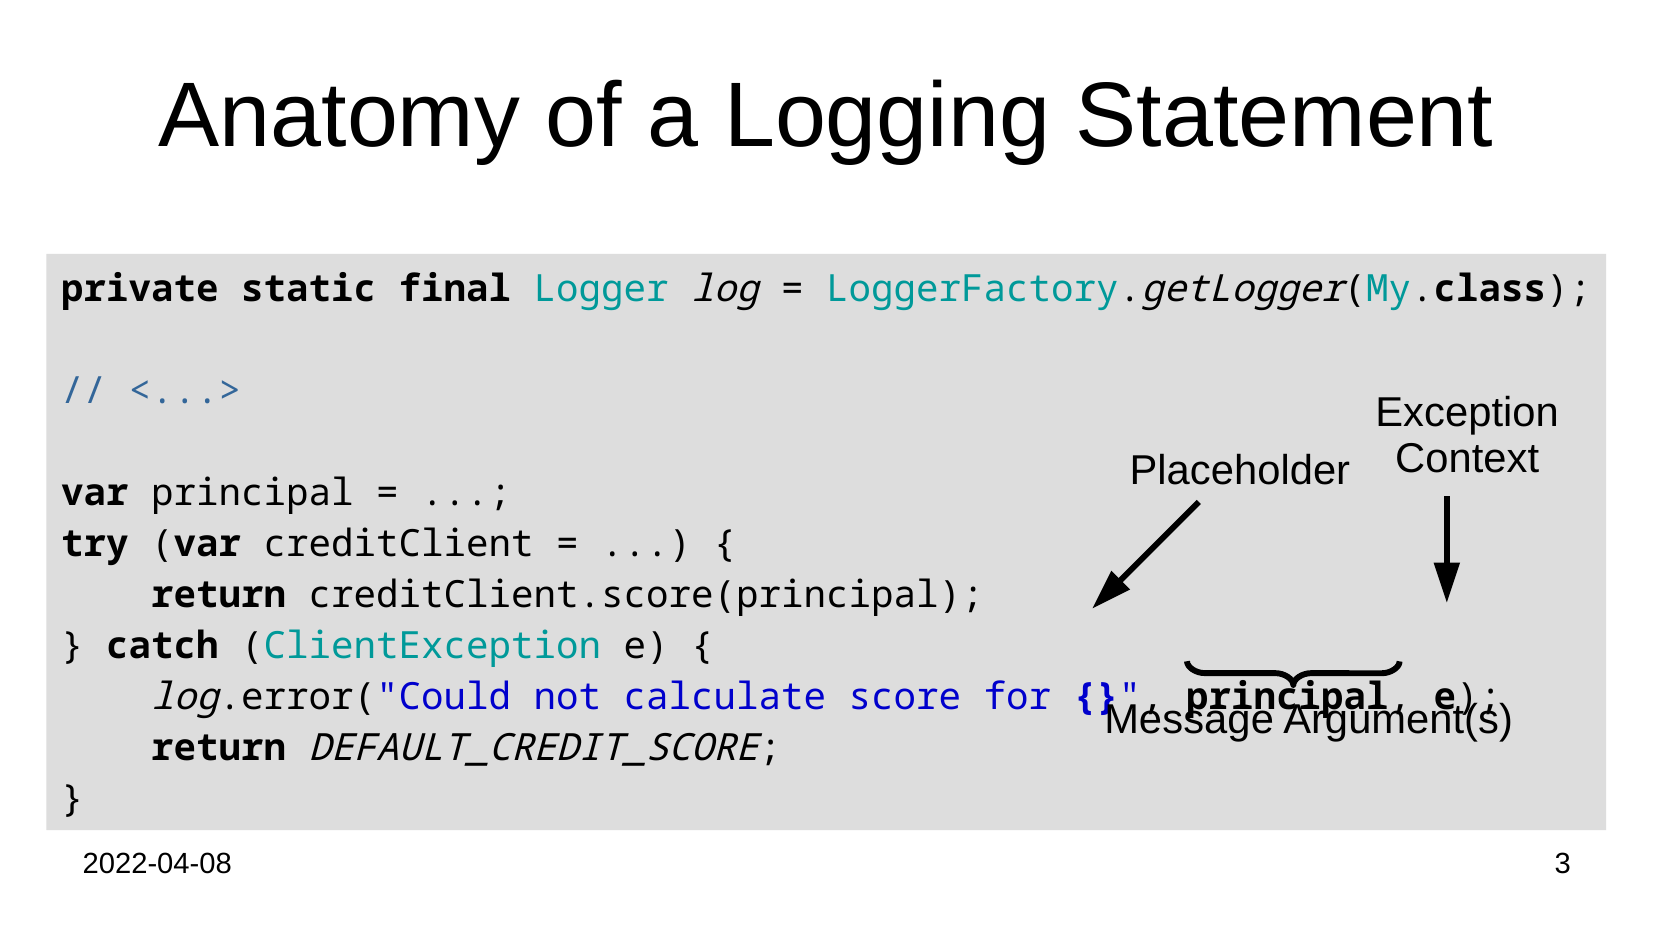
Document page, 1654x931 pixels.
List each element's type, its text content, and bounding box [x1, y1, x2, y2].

text_box Exception Context [1357, 377, 1577, 492]
title Anatomy of a Logging Statement [82, 37, 1571, 193]
text_box Message Argument(s) [1086, 685, 1542, 762]
text_box Placeholder [1114, 439, 1376, 539]
text_box private static final Logger log = LoggerFactory.getLogger(My.class); // <...> var principal = ...; try (var creditClient = ...) { return creditClient.score(principal); } catch (ClientException e) { log.error("Could not calculate score for {}", principal, e); return DEFAULT_CREDIT_SCORE; } [46, 253, 1607, 748]
